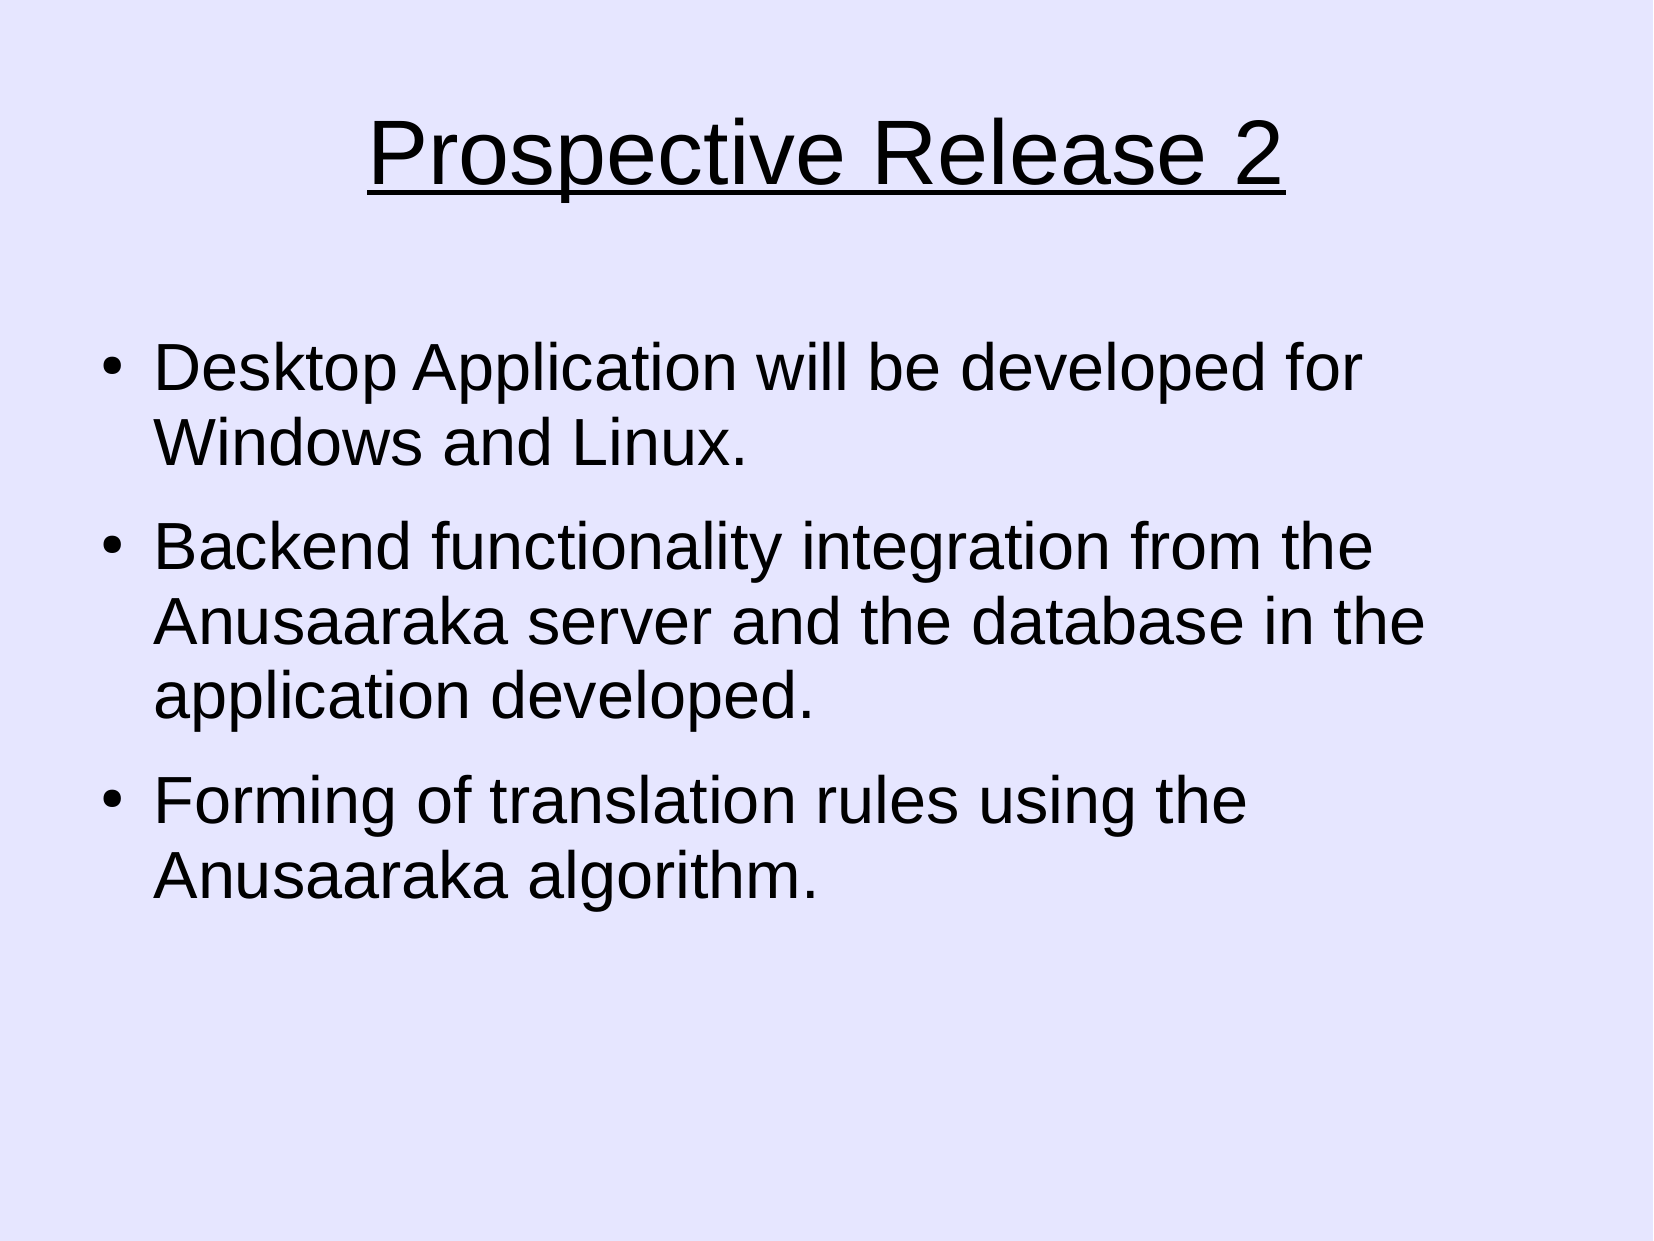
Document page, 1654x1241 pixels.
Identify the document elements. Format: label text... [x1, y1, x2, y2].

title Prospective Release 2 [82, 49, 1571, 257]
list Desktop Application will be developed for Windows and Linux. Backend functionality integration from the Anusaaraka server and the database in the application developed. Forming of translation rules using the Anusaaraka algorithm. [82, 330, 1538, 1006]
